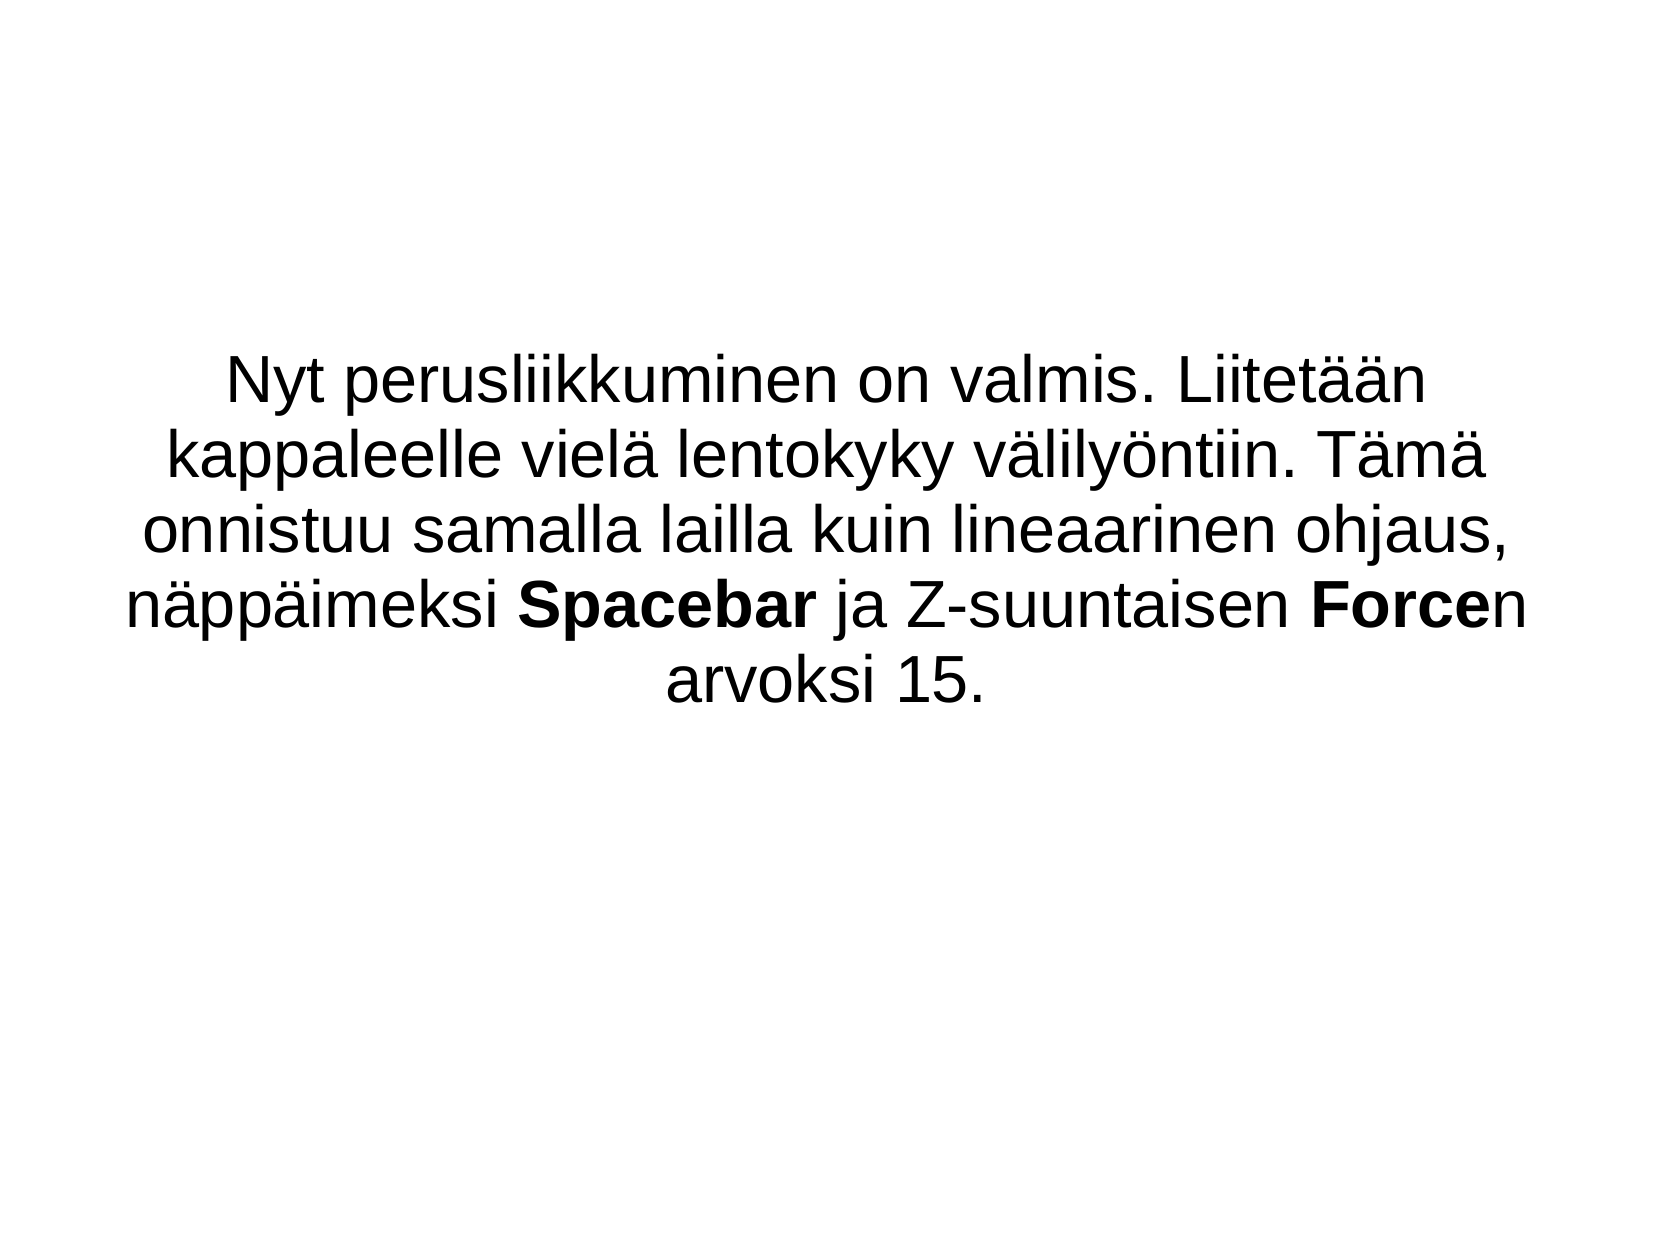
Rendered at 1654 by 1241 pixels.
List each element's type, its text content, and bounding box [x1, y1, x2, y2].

subtitle Nyt perusliikkuminen on valmis. Liitetään kappaleelle vielä lentokyky välilyöntiin. Tämä onnistuu samalla lailla kuin lineaarinen ohjaus, näppäimeksi Spacebar ja Z-suuntaisen Forcen arvoksi 15. [82, 49, 1571, 1010]
